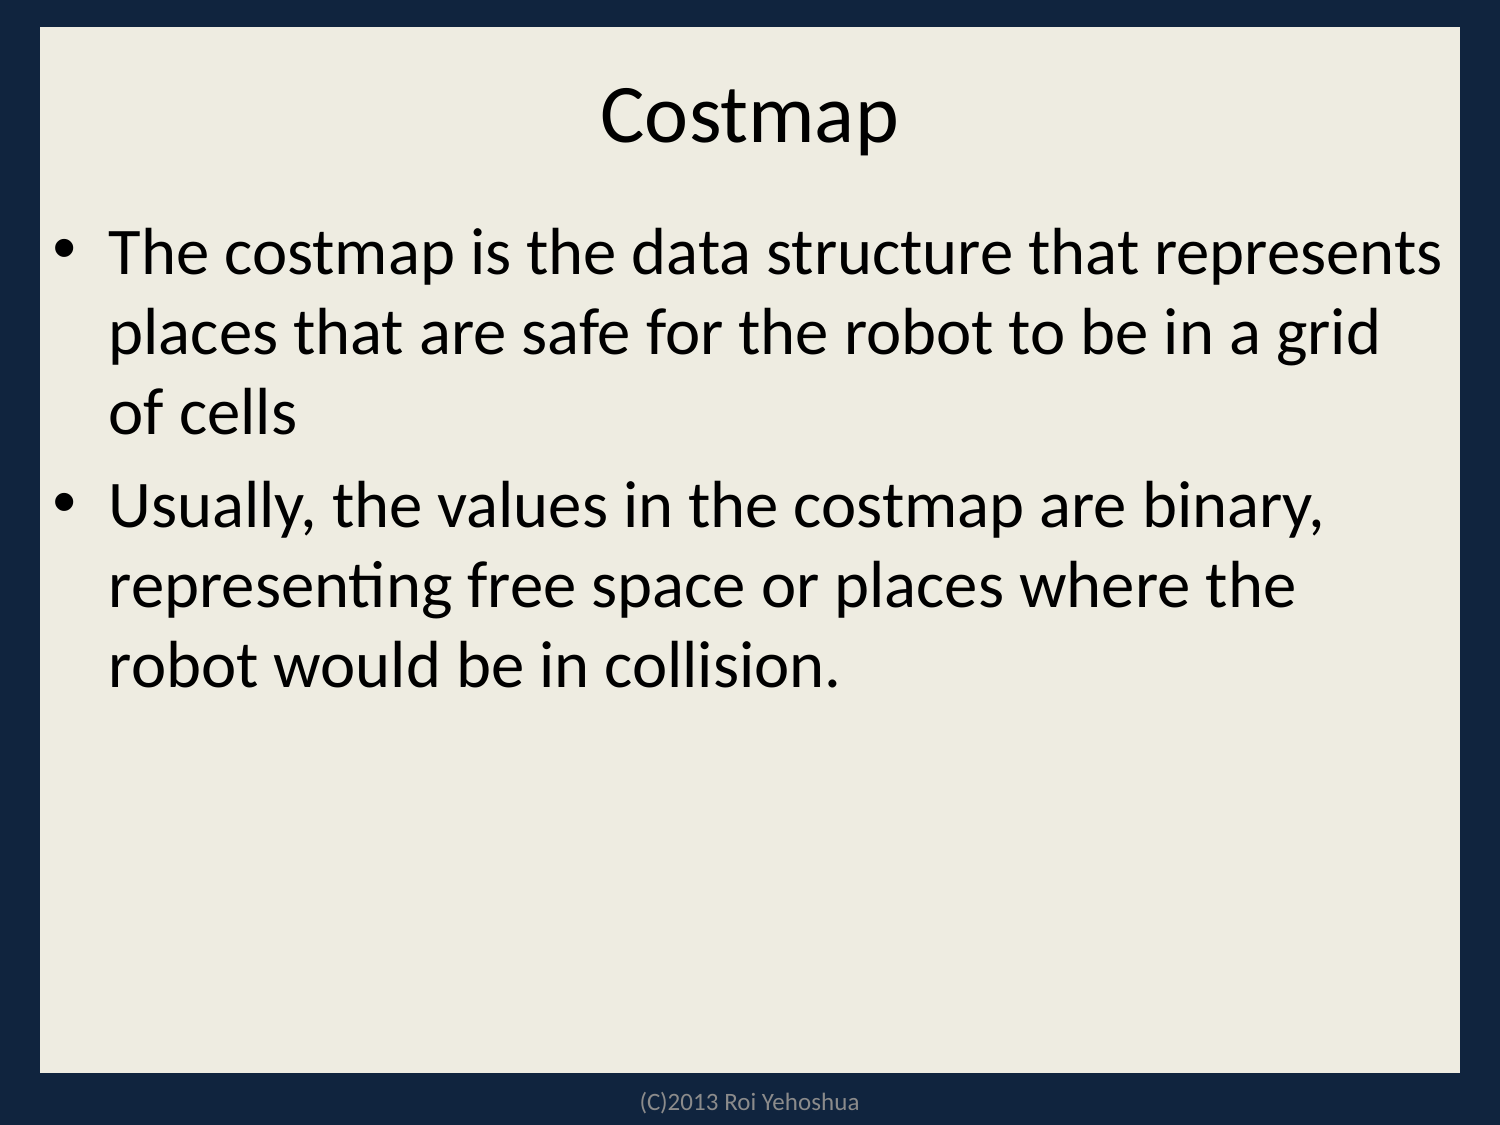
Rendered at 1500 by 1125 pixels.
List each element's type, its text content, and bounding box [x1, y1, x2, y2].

title Costmap [37, 31, 1463, 188]
list The costmap is the data structure that represents places that are safe for the robot to be in a grid of cells Usually, the values in the costmap are binary, representing free space or places where the robot would be in collision. [37, 200, 1463, 1080]
footer (C)2013 Roi Yehoshua [512, 1074, 988, 1125]
